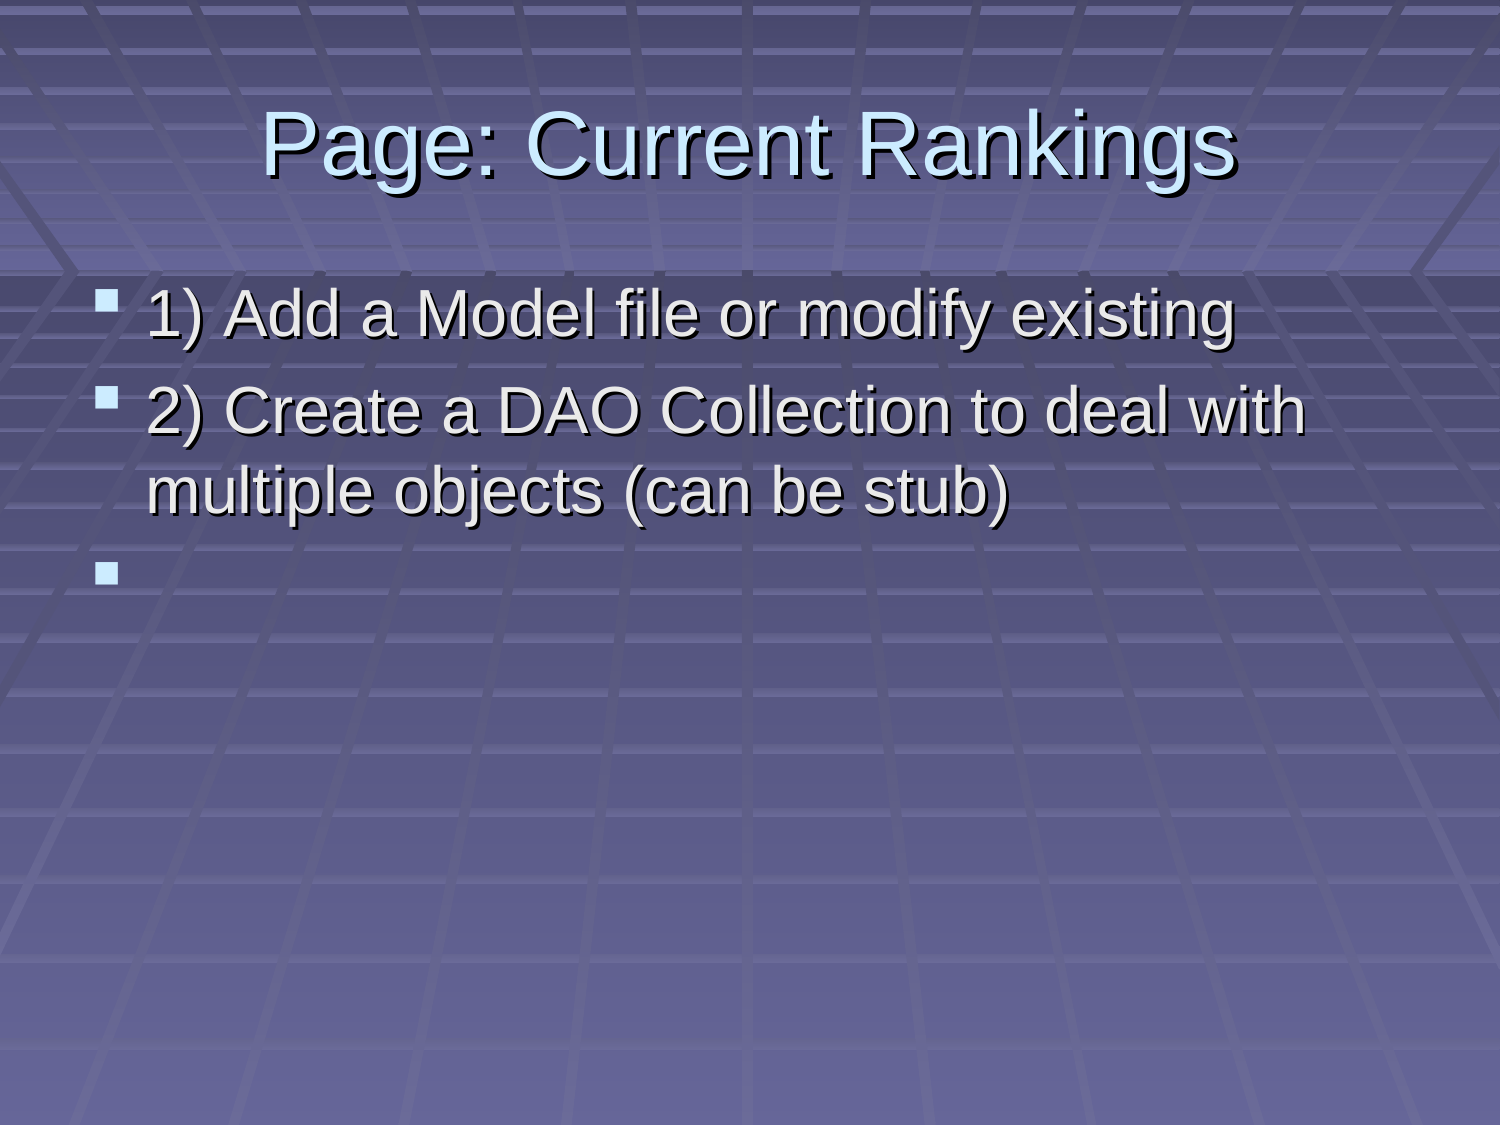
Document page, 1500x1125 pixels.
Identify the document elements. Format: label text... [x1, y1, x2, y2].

title Page: Current Rankings [74, 44, 1425, 233]
list 1) Add a Model file or modify existing 2) Create a DAO Collection to deal with multiple objects (can be stub) [74, 262, 1425, 1000]
